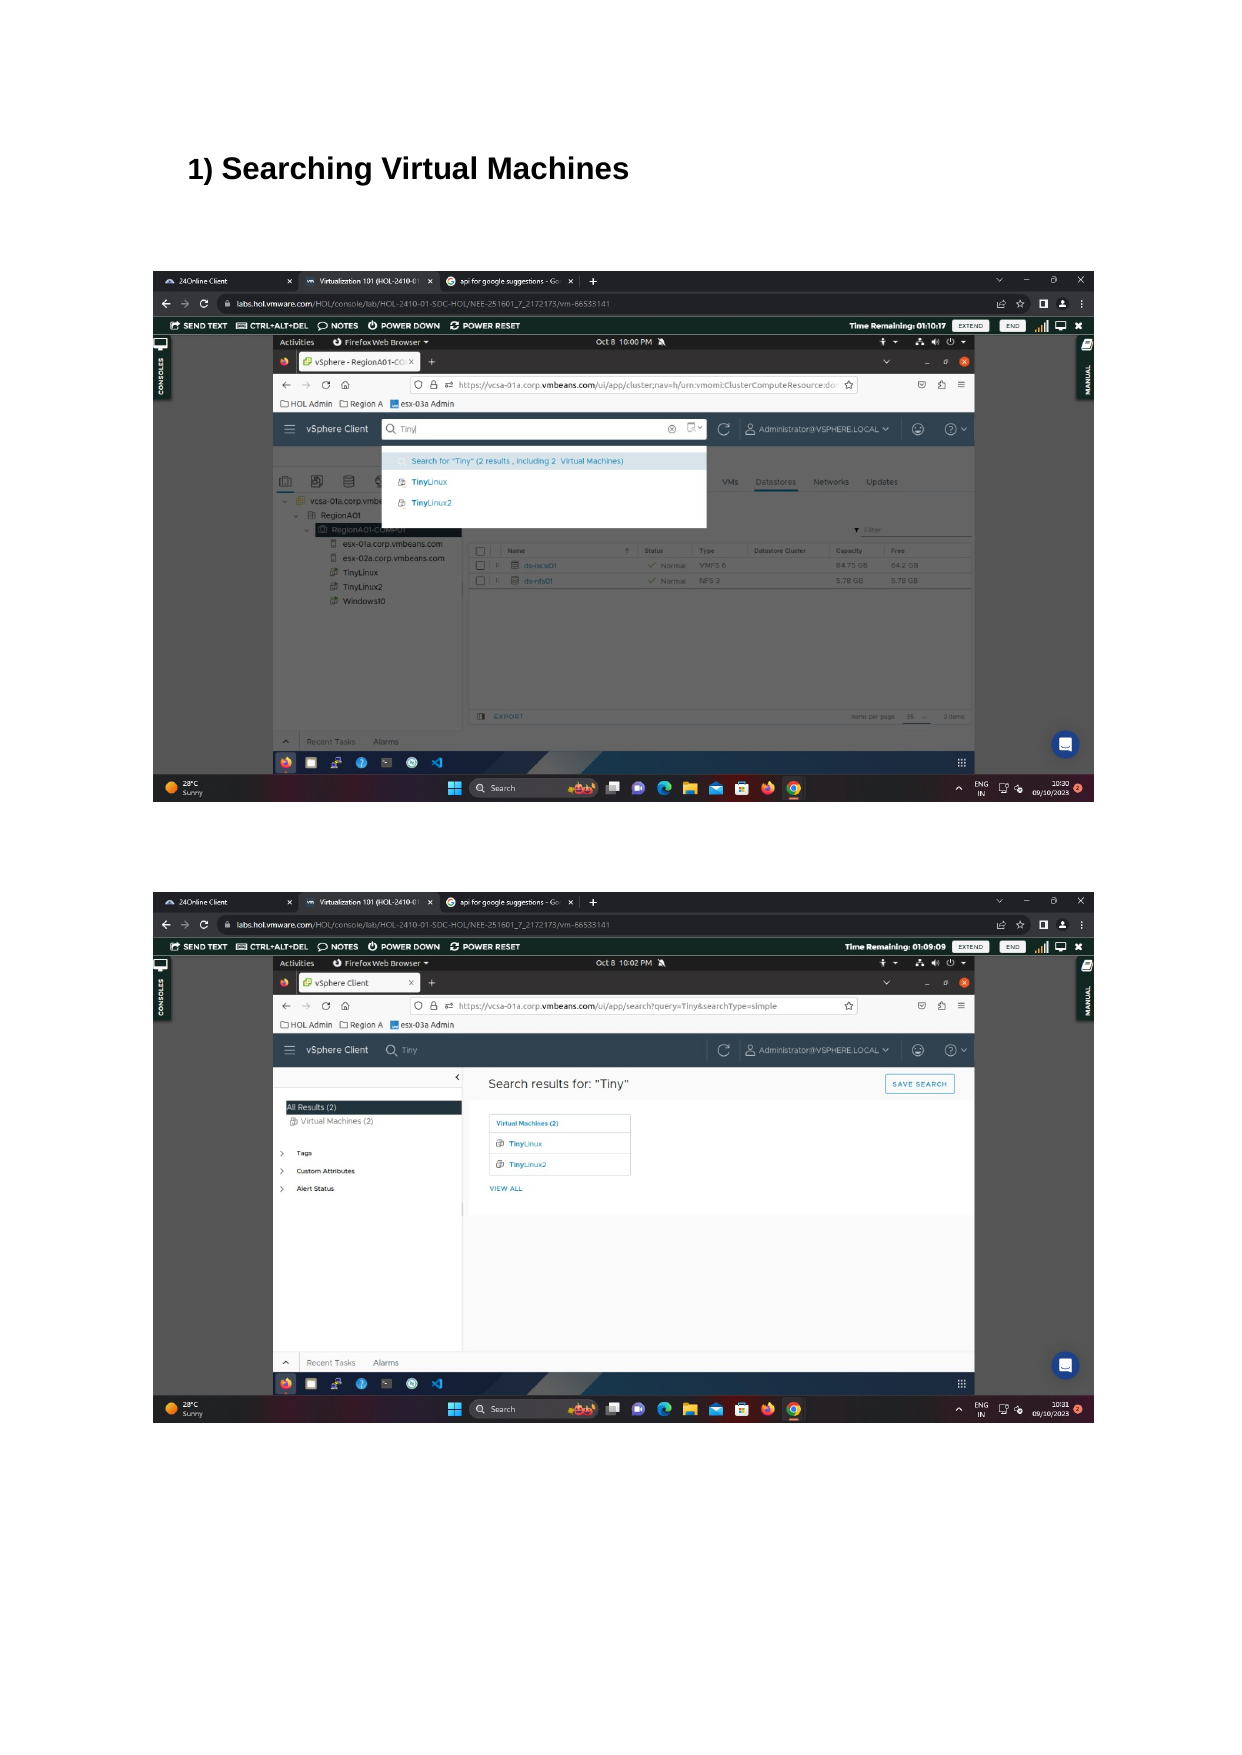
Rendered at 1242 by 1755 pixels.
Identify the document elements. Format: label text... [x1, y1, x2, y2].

picture [153, 271, 1094, 802]
text_box 1) Searching Virtual Machines [185, 145, 635, 186]
picture [153, 892, 1094, 1423]
